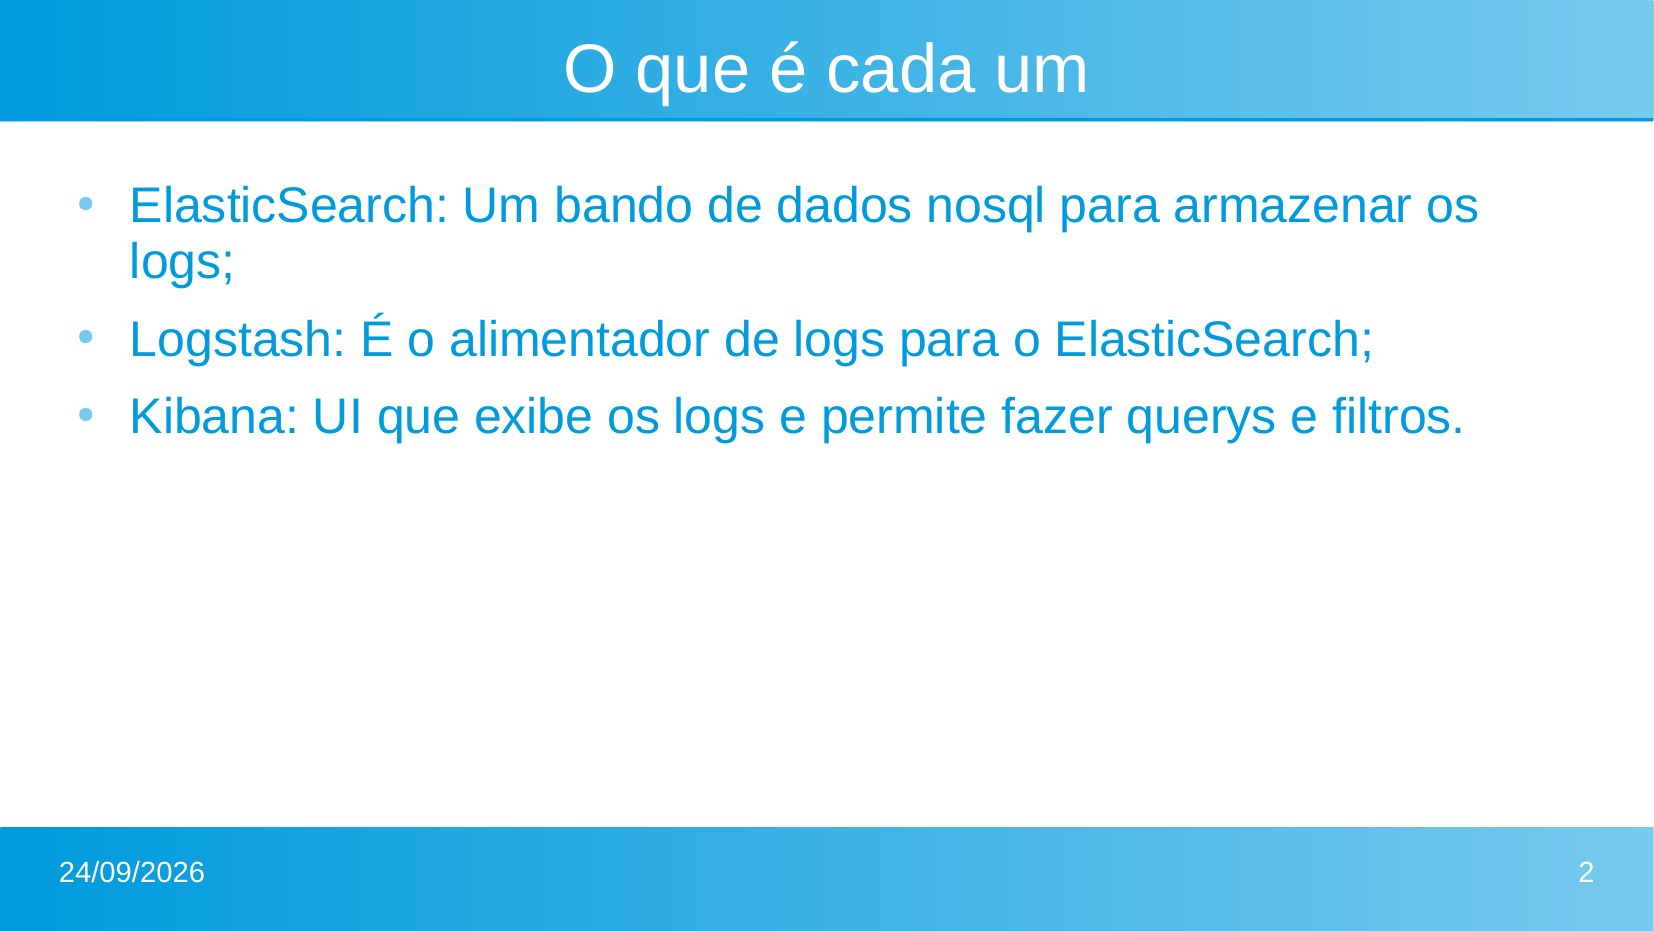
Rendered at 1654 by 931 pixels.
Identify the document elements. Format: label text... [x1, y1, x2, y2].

list ElasticSearch: Um bando de dados nosql para armazenar os logs; Logstash: É o alimentador de logs para o ElasticSearch; Kibana: UI que exibe os logs e permite fazer querys e filtros. [59, 177, 1595, 768]
title O que é cada um [59, 29, 1595, 108]
